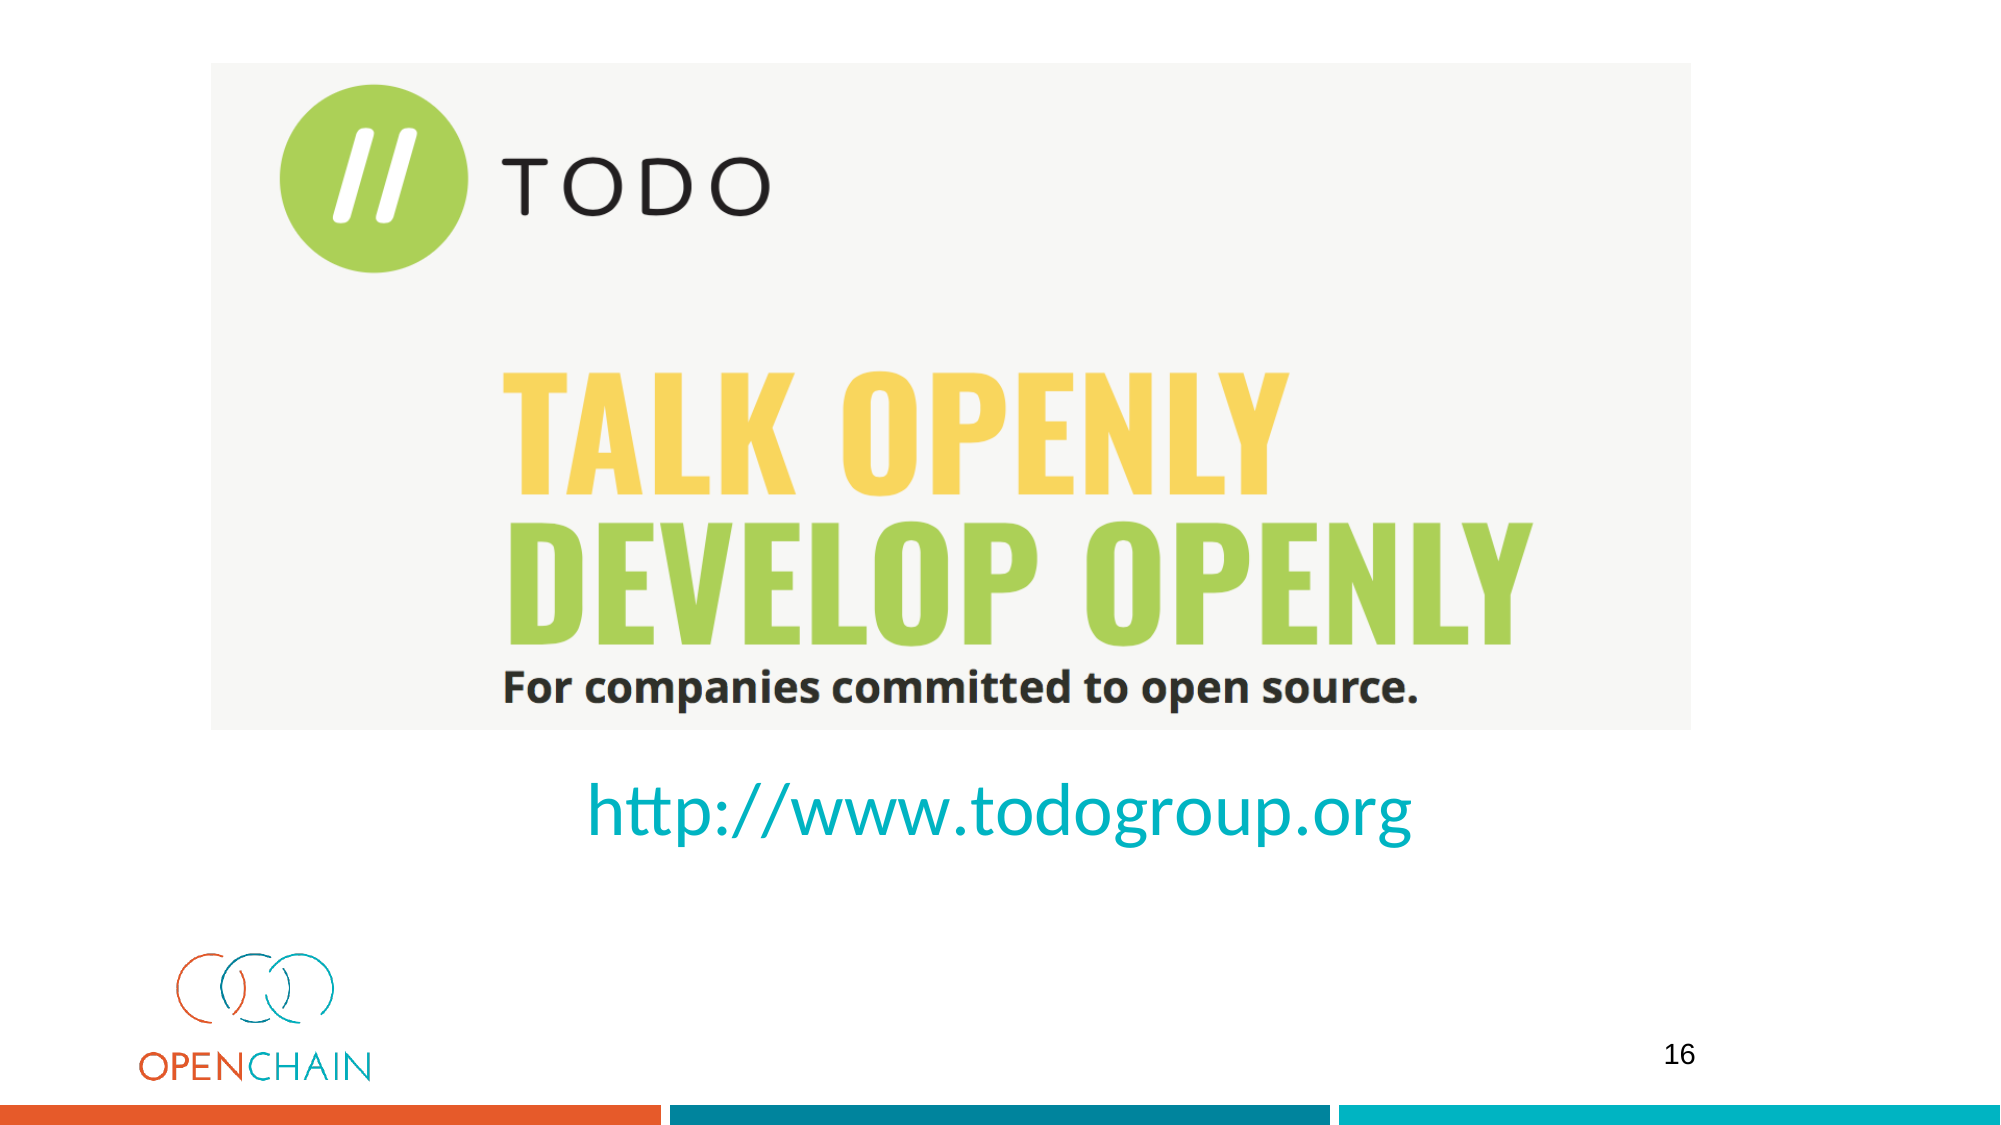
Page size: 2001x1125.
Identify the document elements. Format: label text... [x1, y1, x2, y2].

title http://www.todogroup.org [137, 702, 1863, 921]
picture [211, 63, 1691, 730]
text_box 16 [1648, 1022, 1863, 1083]
